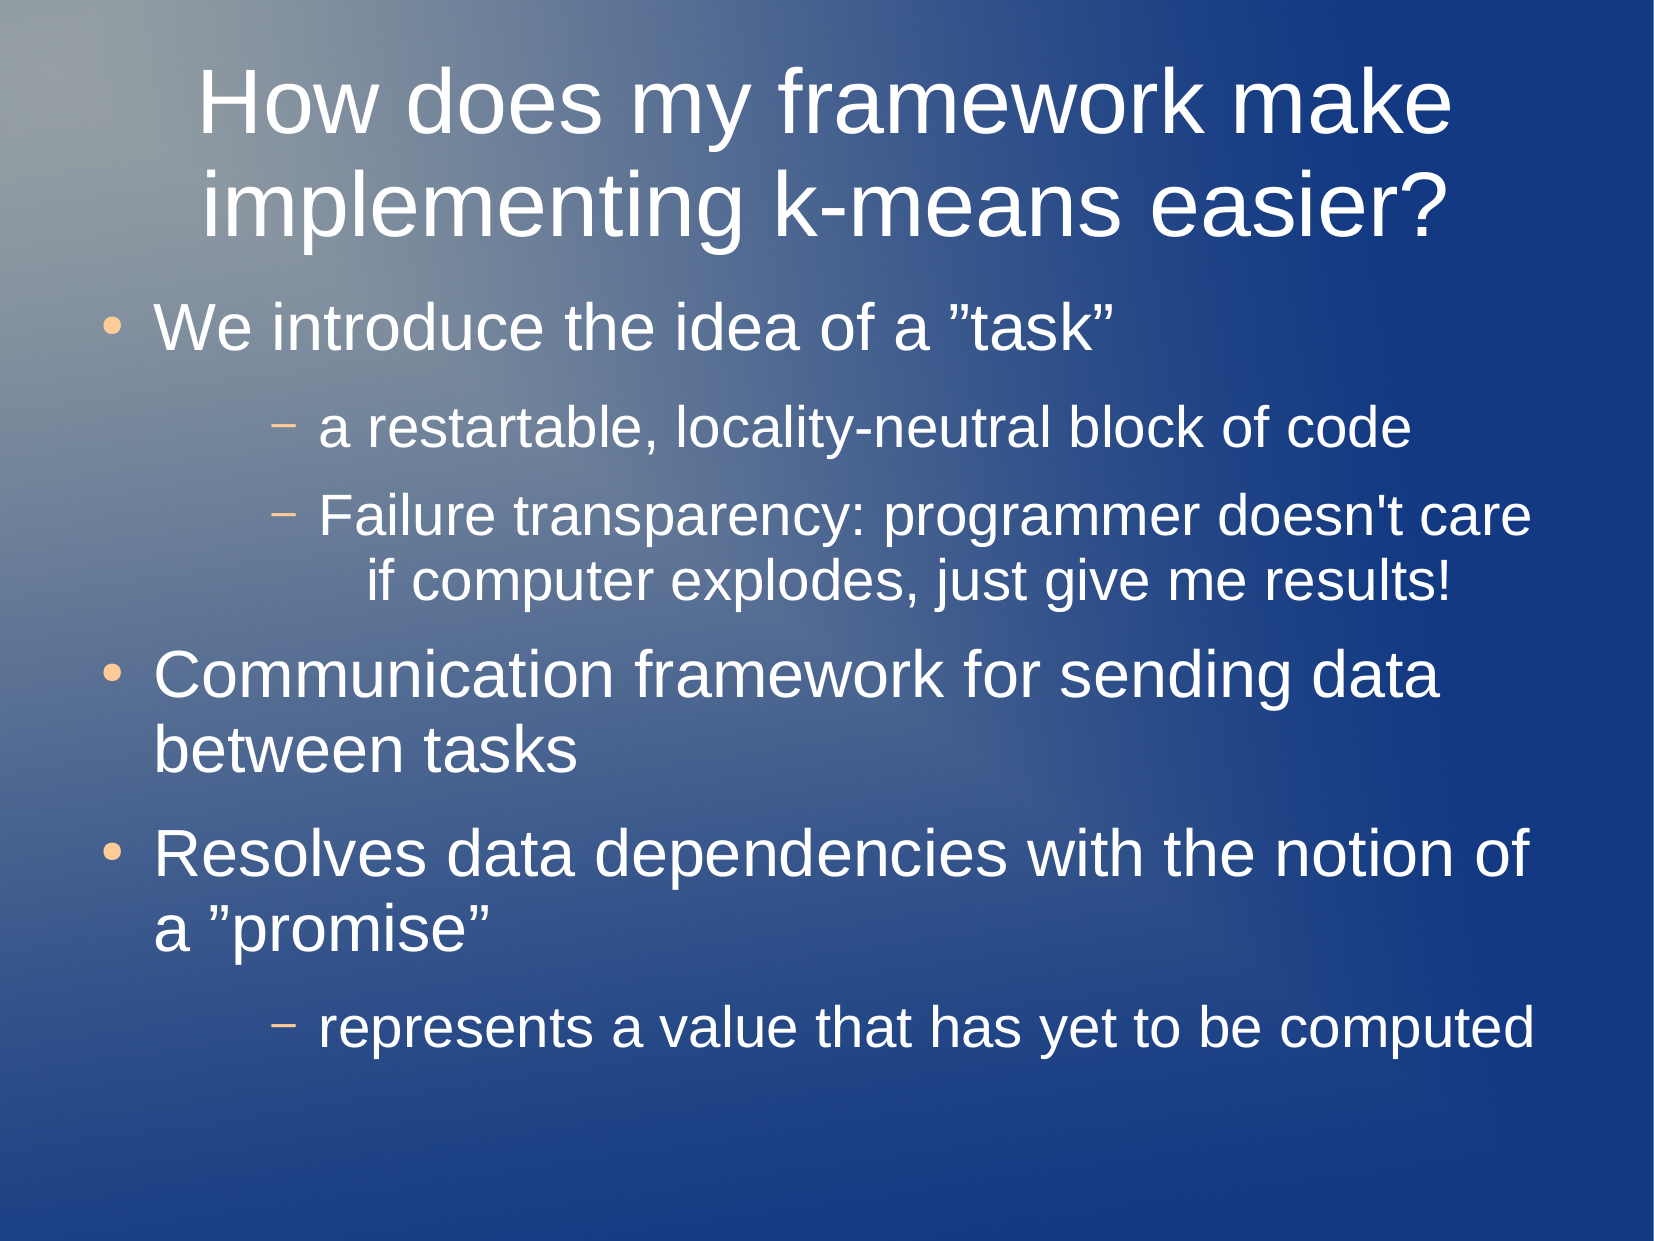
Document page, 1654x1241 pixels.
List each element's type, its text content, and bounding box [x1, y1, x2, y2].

title How does my framework make implementing k-means easier? [82, 50, 1571, 256]
list We introduce the idea of a ”task” a restartable, locality-neutral block of code Failure transparency: programmer doesn't care if computer explodes, just give me results! Communication framework for sending data between tasks Resolves data dependencies with the notion of a ”promise” represents a value that has yet to be computed [82, 290, 1571, 1094]
picture [0, 0, 1654, 1241]
